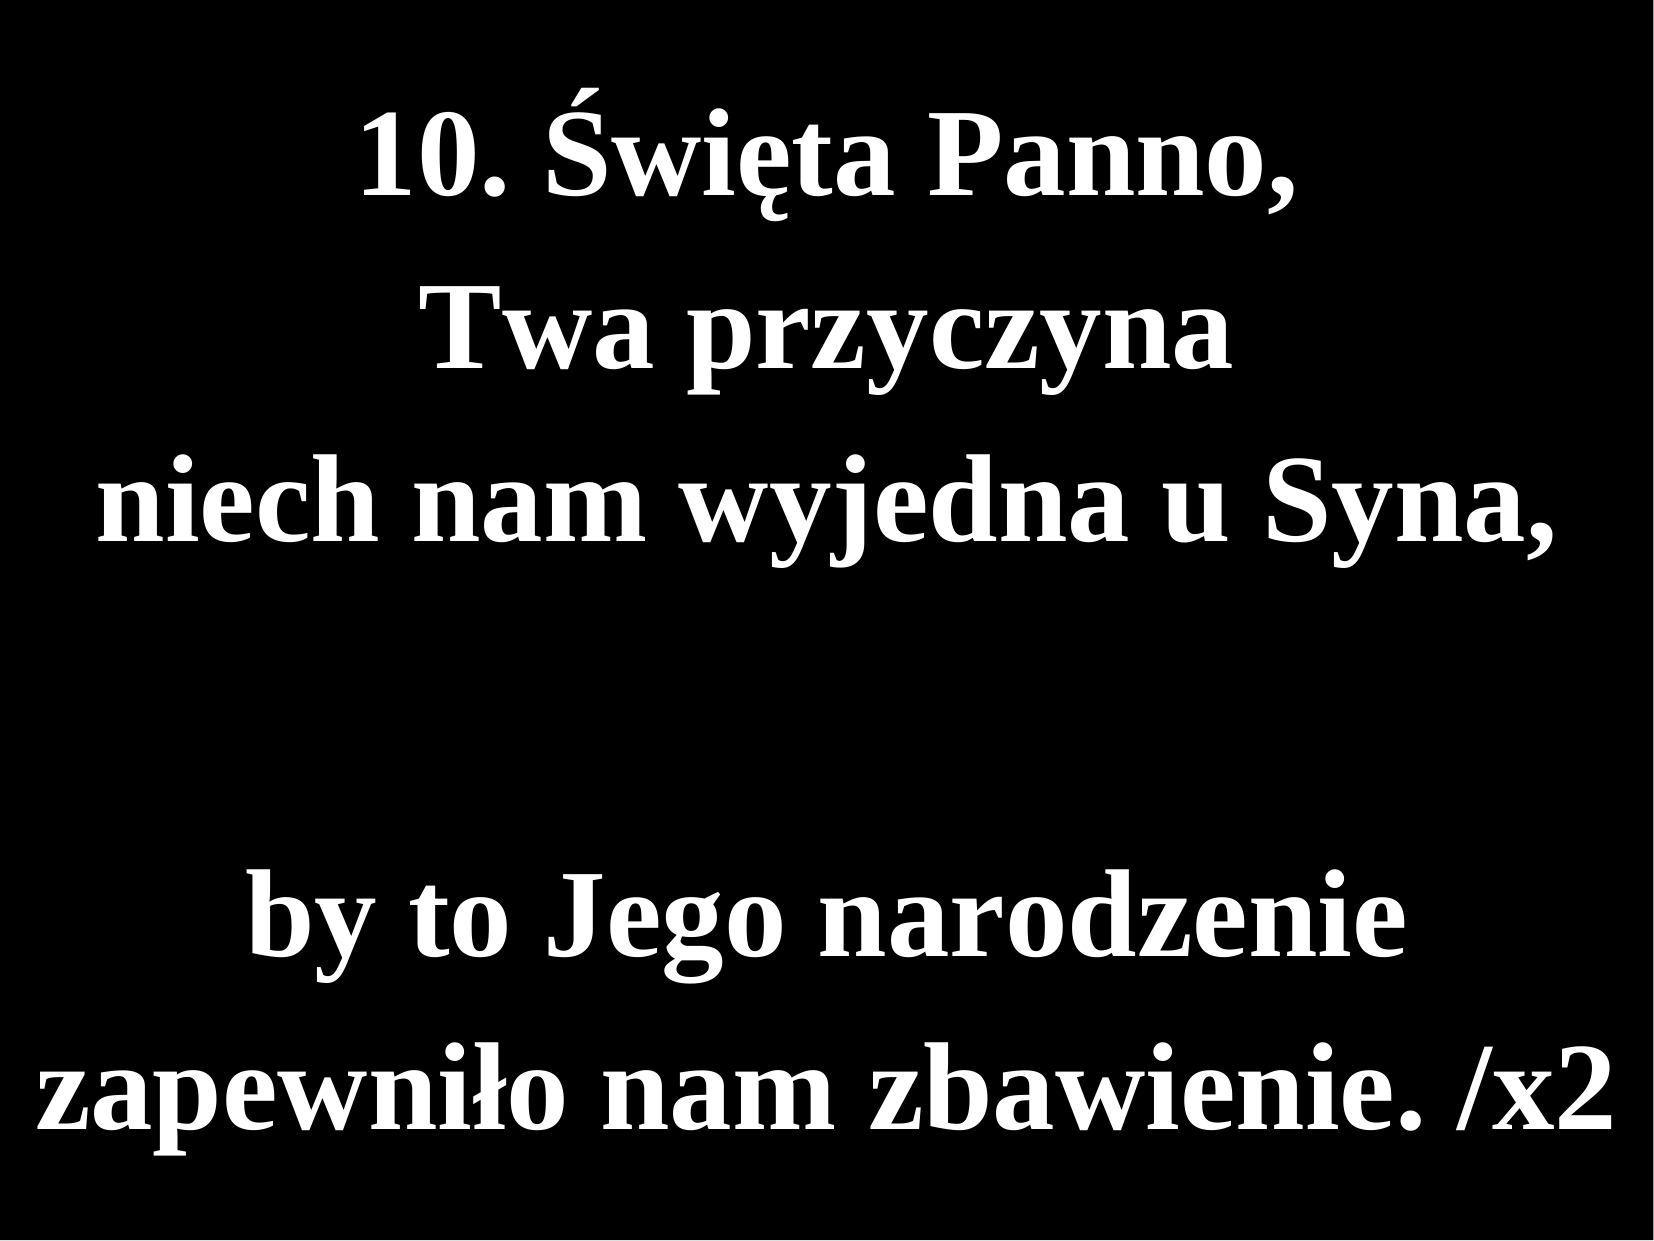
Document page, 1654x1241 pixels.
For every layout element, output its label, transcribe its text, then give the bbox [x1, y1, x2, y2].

title 10. Święta Panno, ppp Twa przyczyna ppp niech nam wyjedna u Syna, by to Jego narodzenie ppp zapewniło nam zbawienie. /x2 [0, 0, 1654, 1241]
